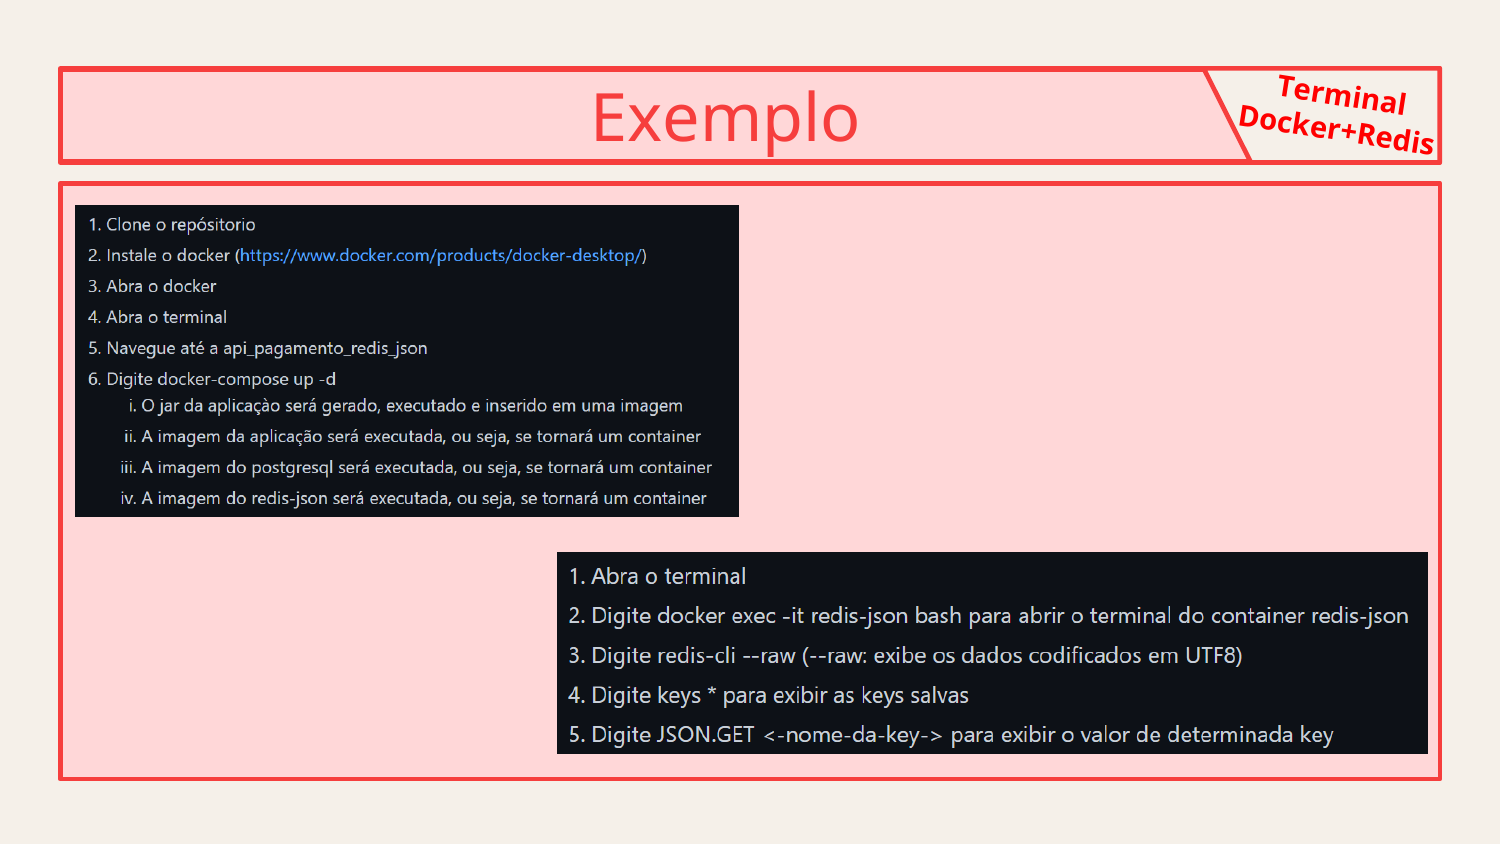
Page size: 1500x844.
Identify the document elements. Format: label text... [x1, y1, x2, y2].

text_box Terminal Docker+Redis [1156, 44, 1500, 280]
picture [557, 552, 1428, 754]
picture [75, 205, 739, 517]
title Exemplo [208, 68, 1244, 163]
